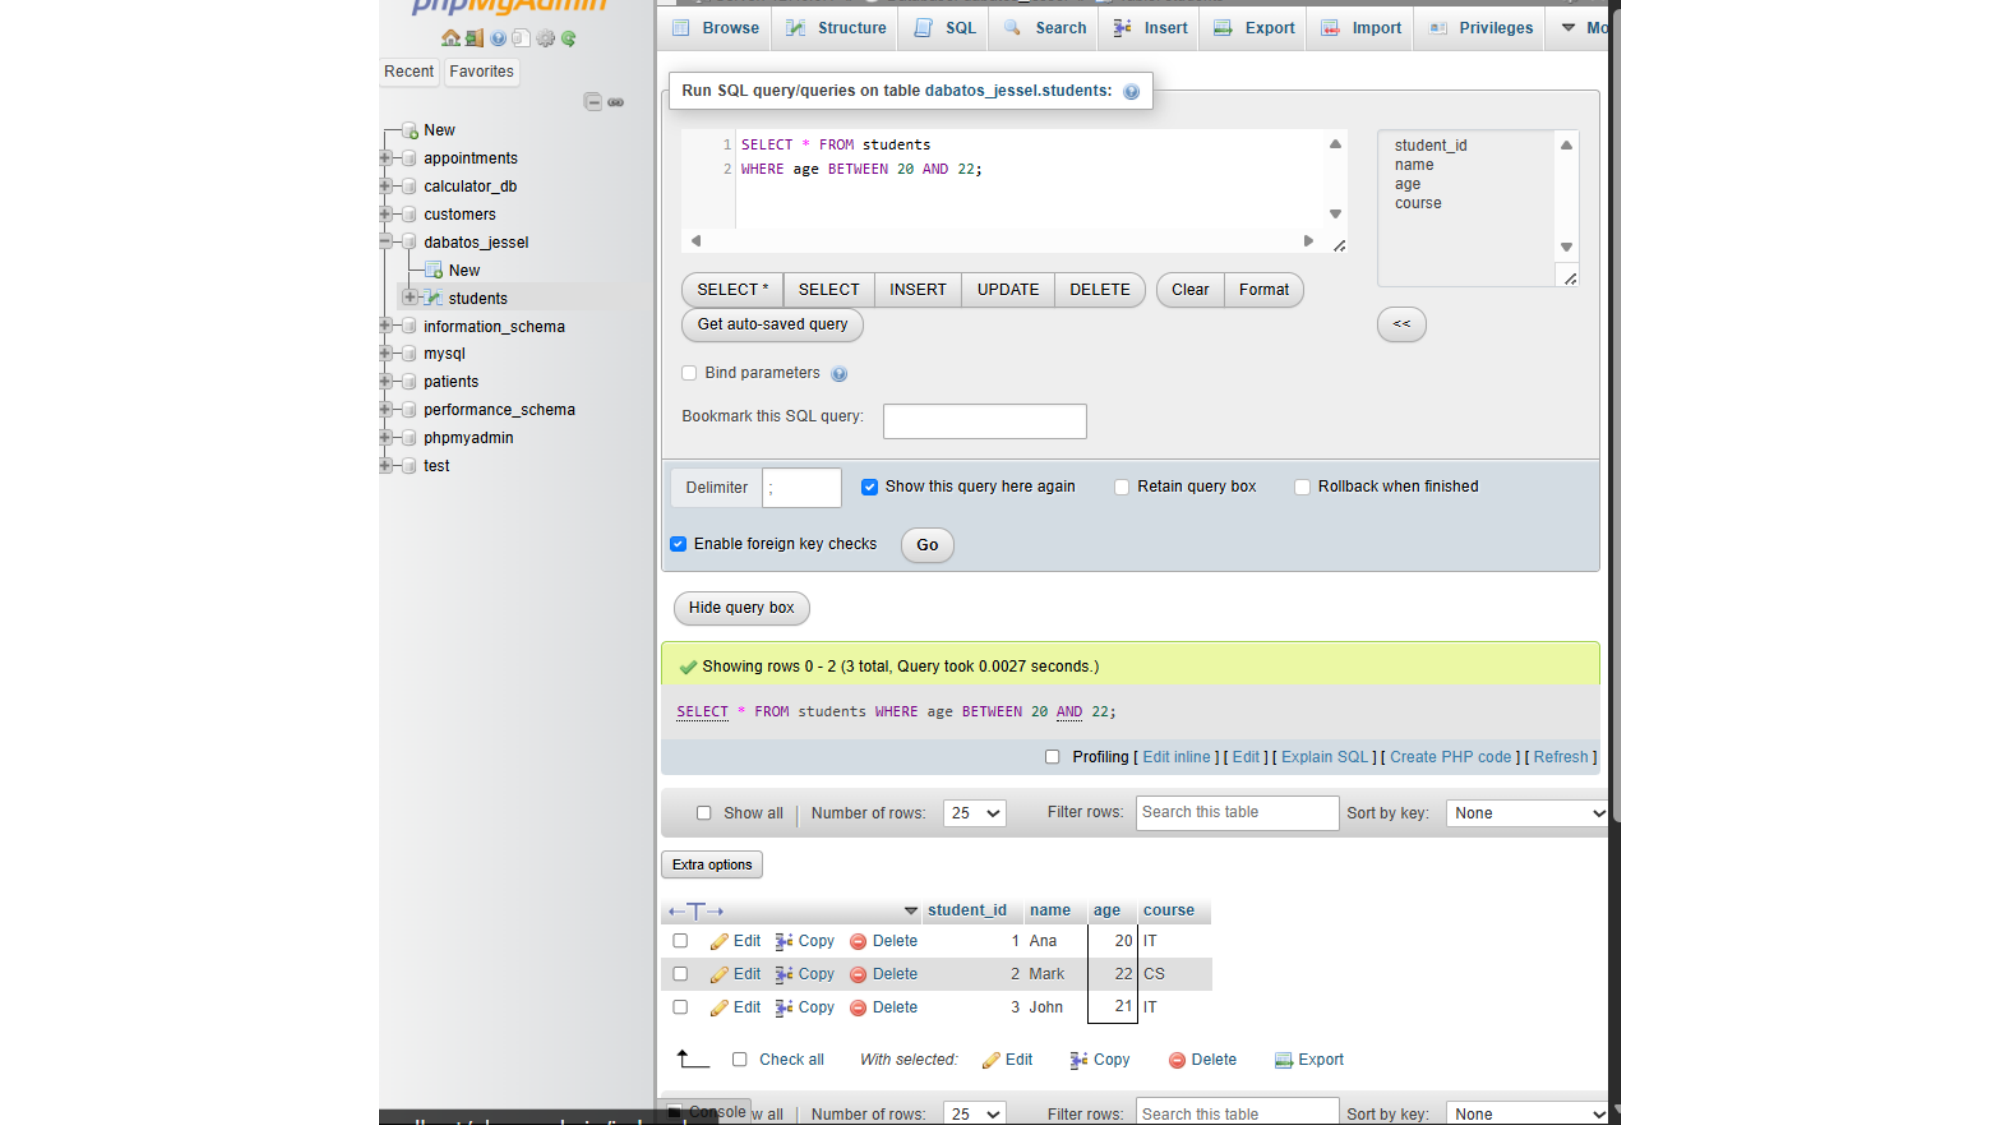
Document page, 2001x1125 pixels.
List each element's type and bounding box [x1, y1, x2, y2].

picture [379, 0, 1621, 1125]
